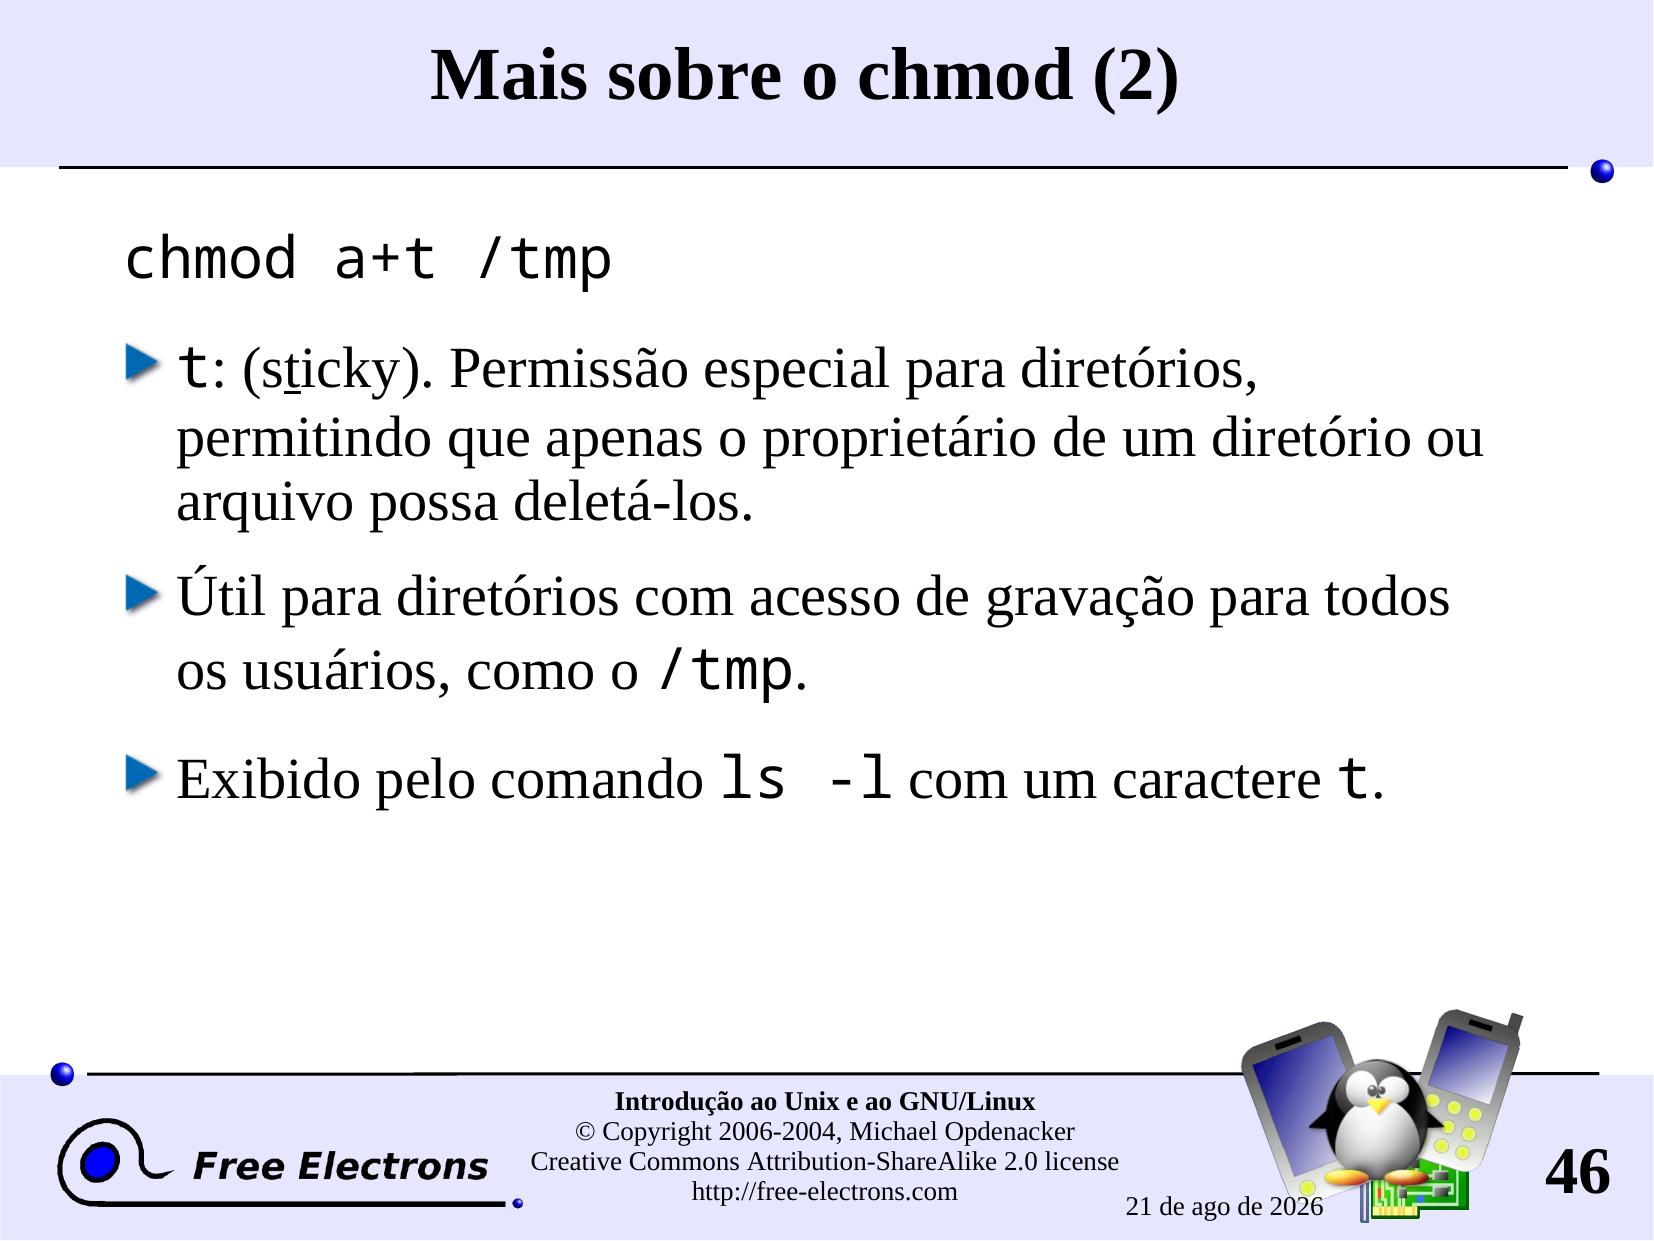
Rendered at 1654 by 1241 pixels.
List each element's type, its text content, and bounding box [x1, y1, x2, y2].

picture [50, 1107, 527, 1216]
list chmod a+t /tmp t: (sticky). Permissão especial para diretórios, permitindo que apenas o proprietário de um diretório ou arquivo possa deletá-los. Útil para diretórios com acesso de gravação para todos os usuários, como o /tmp. Exibido pelo comando ls -l com um caractere t. [105, 216, 1518, 1066]
picture [1286, 1198, 1293, 1214]
picture [1231, 1007, 1538, 1241]
title Mais sobre o chmod (2) [60, 12, 1551, 138]
